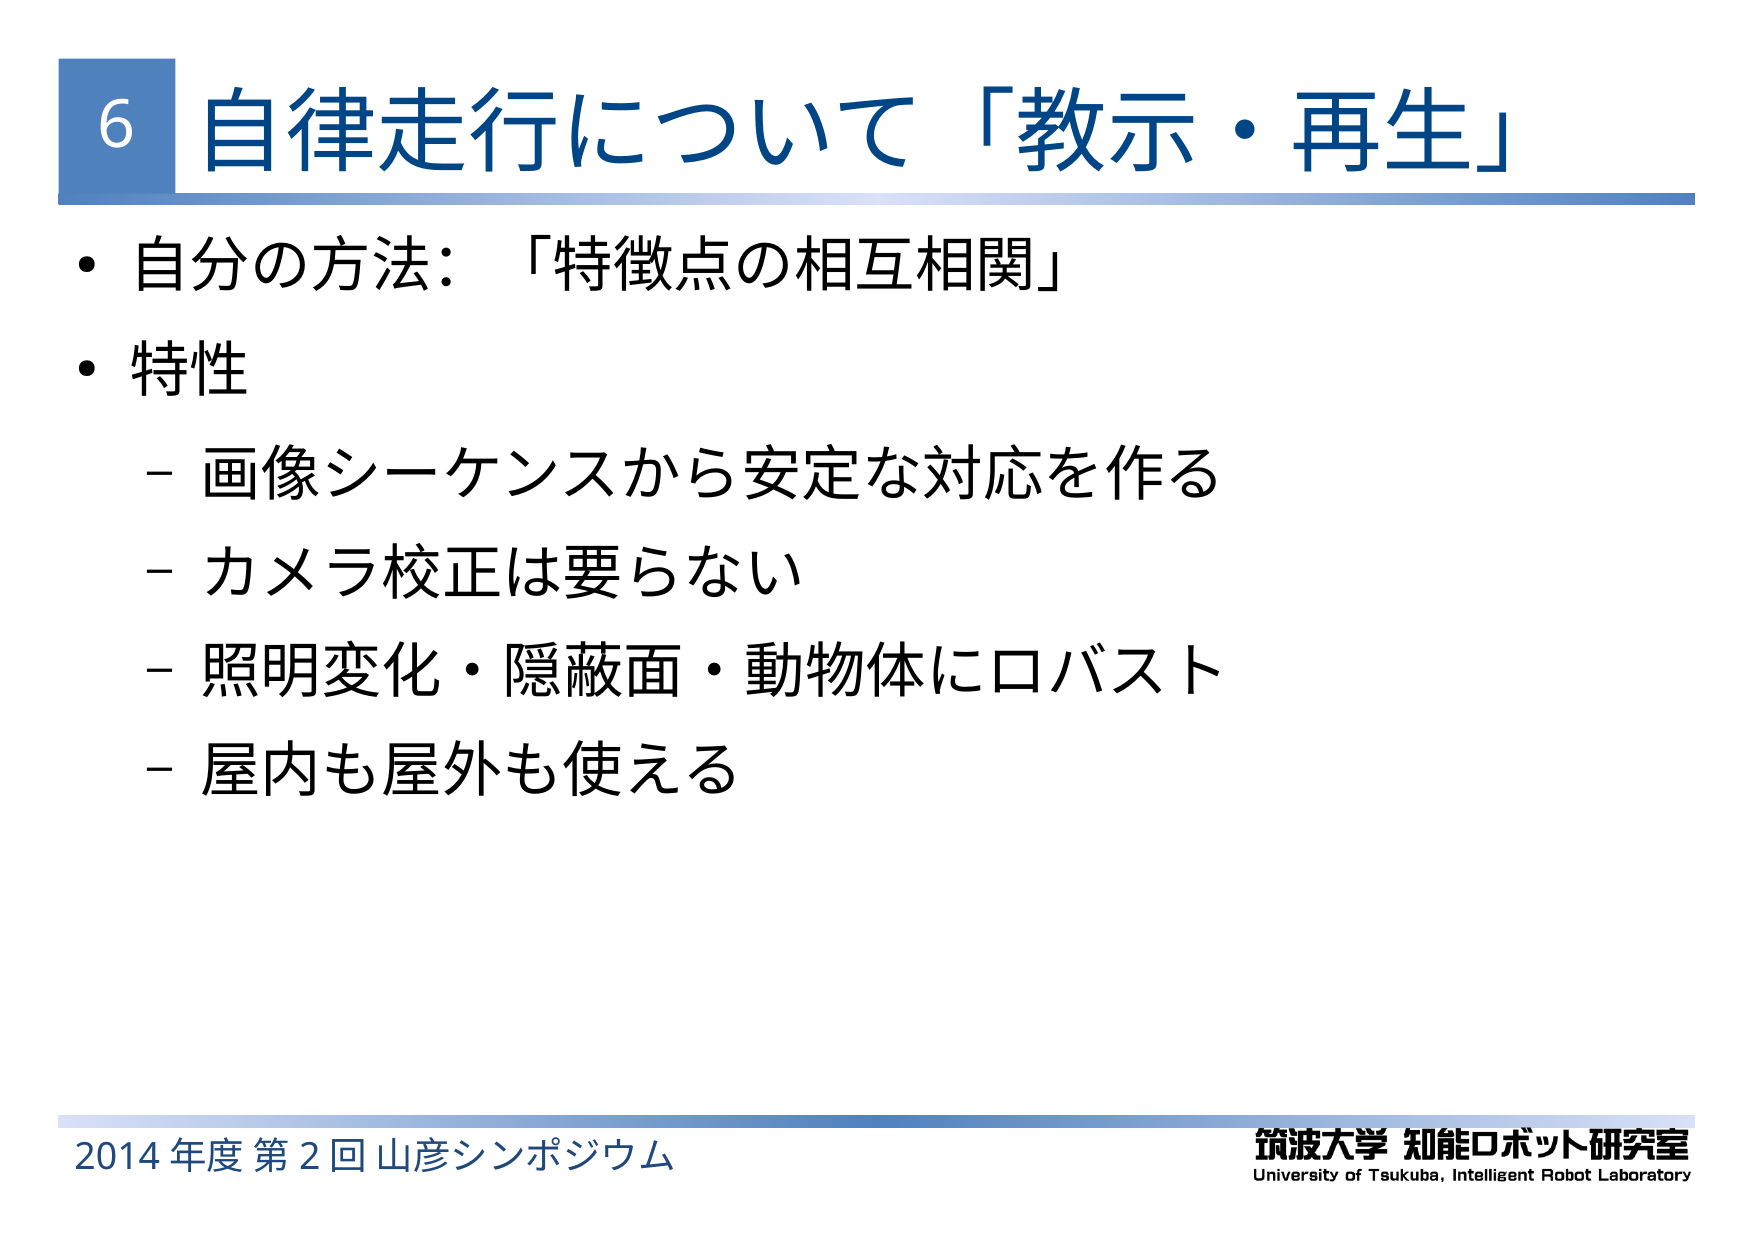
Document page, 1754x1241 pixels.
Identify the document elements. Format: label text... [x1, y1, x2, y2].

picture [1252, 1127, 1691, 1182]
list 自分の方法：「特徴点の相互相関」 特性 画像シーケンスから安定な対応を作る カメラ校正は要らない 照明変化・隠蔽面・動物体にロバスト 屋内も屋外も使える [58, 223, 1696, 1116]
title 自律走行について「教示・再生」 [193, 61, 1651, 205]
